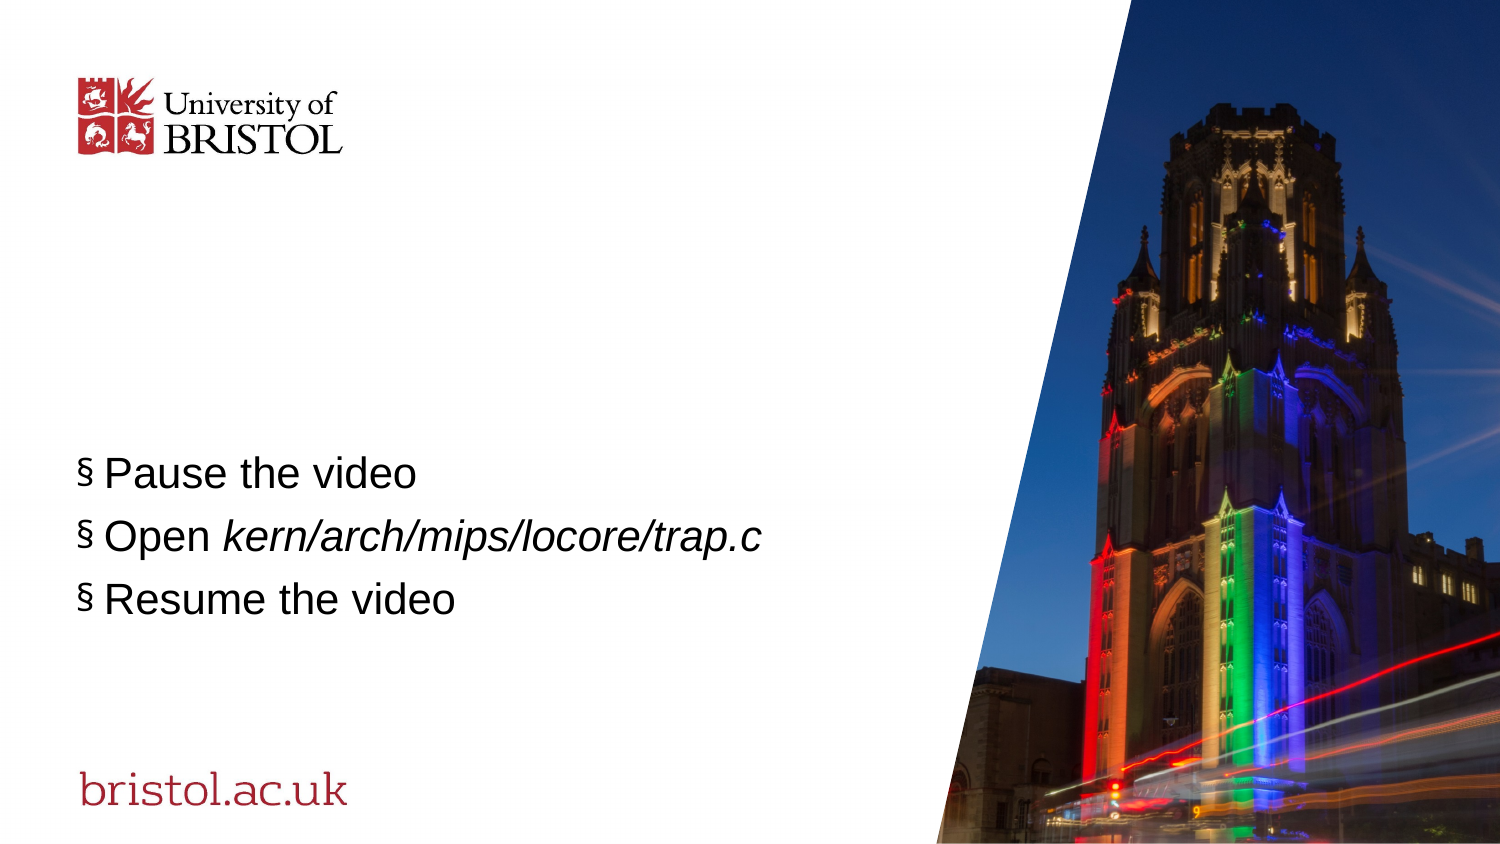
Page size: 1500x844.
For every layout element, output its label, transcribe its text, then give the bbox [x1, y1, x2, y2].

subtitle Pause the video Open kern/arch/mips/locore/trap.c Resume the video [60, 443, 924, 659]
